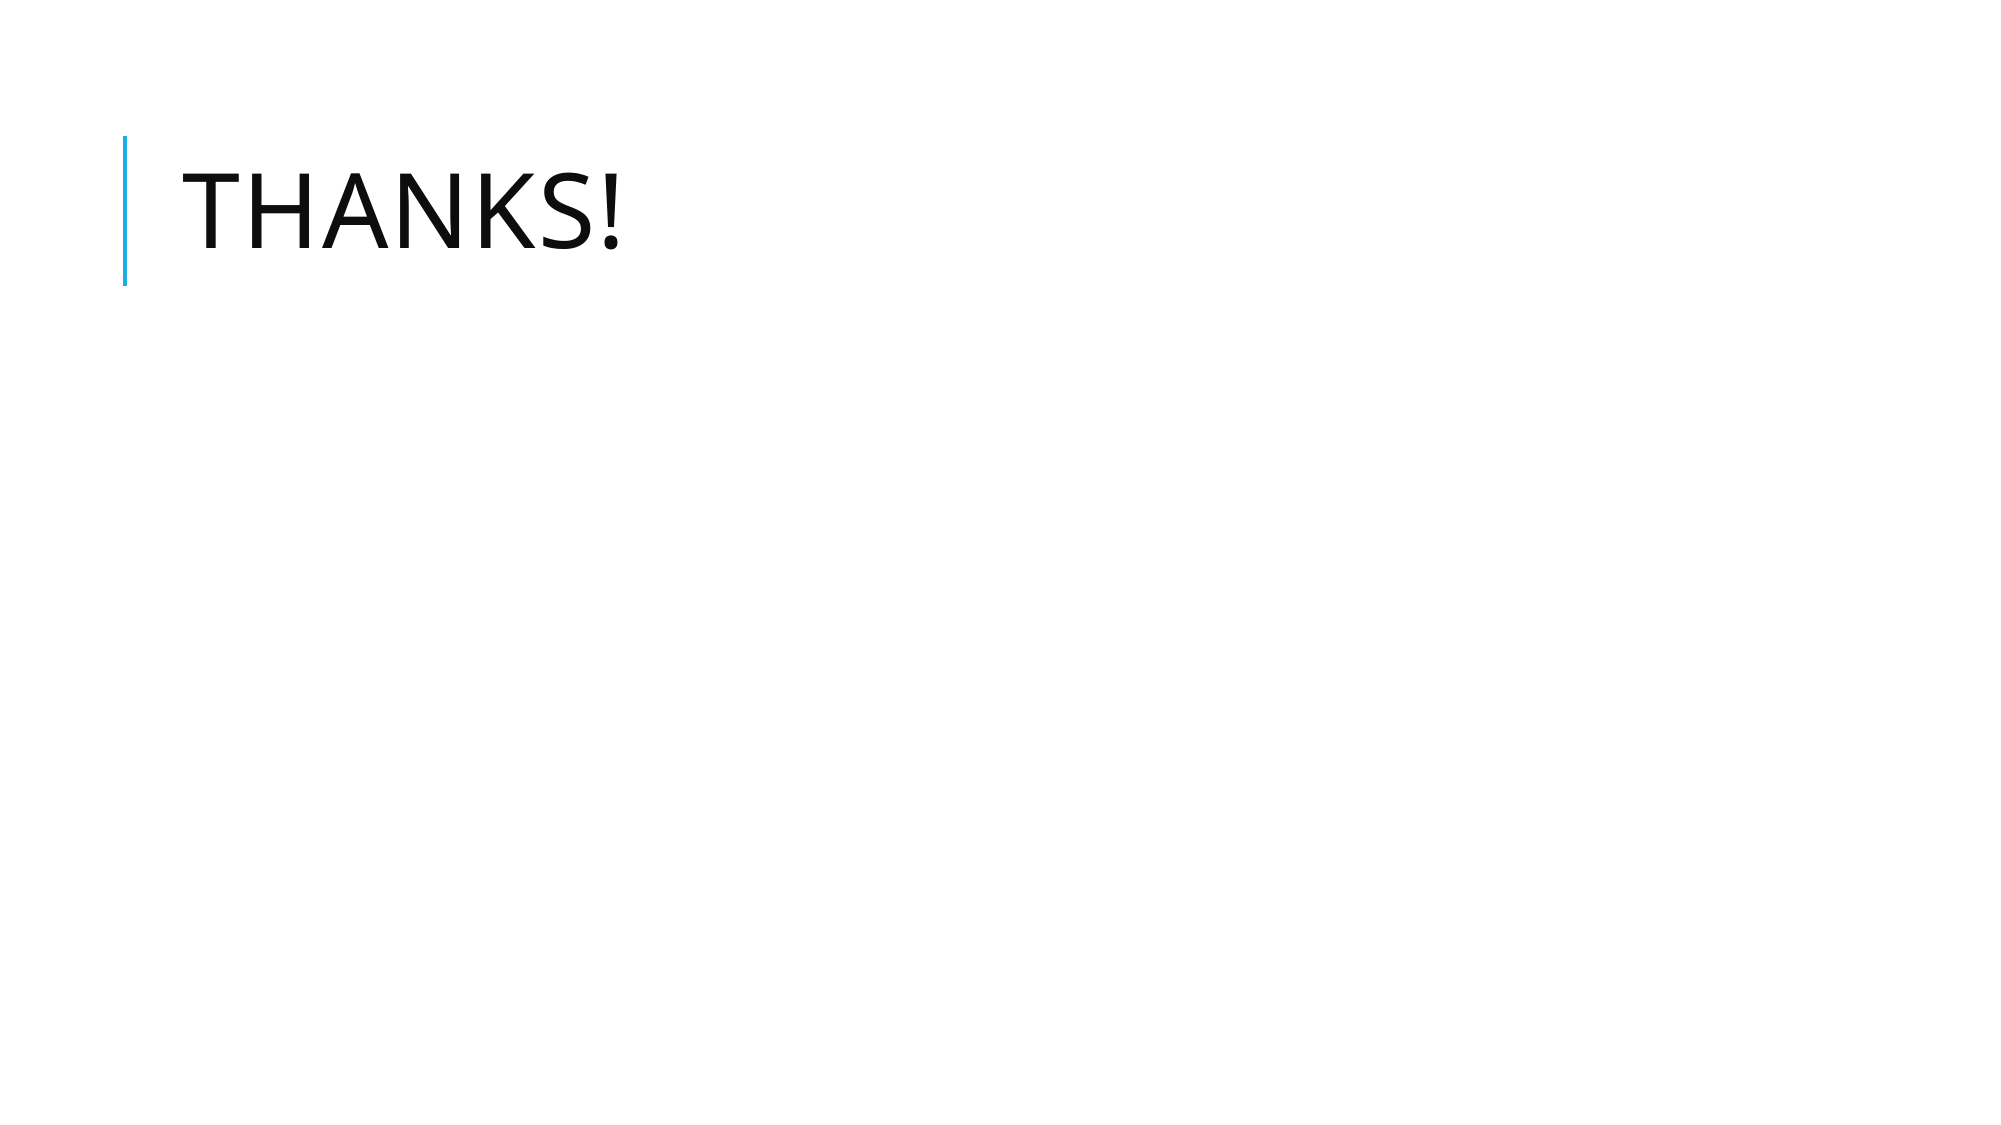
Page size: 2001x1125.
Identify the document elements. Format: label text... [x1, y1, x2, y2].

title Thanks! [168, 96, 1763, 343]
